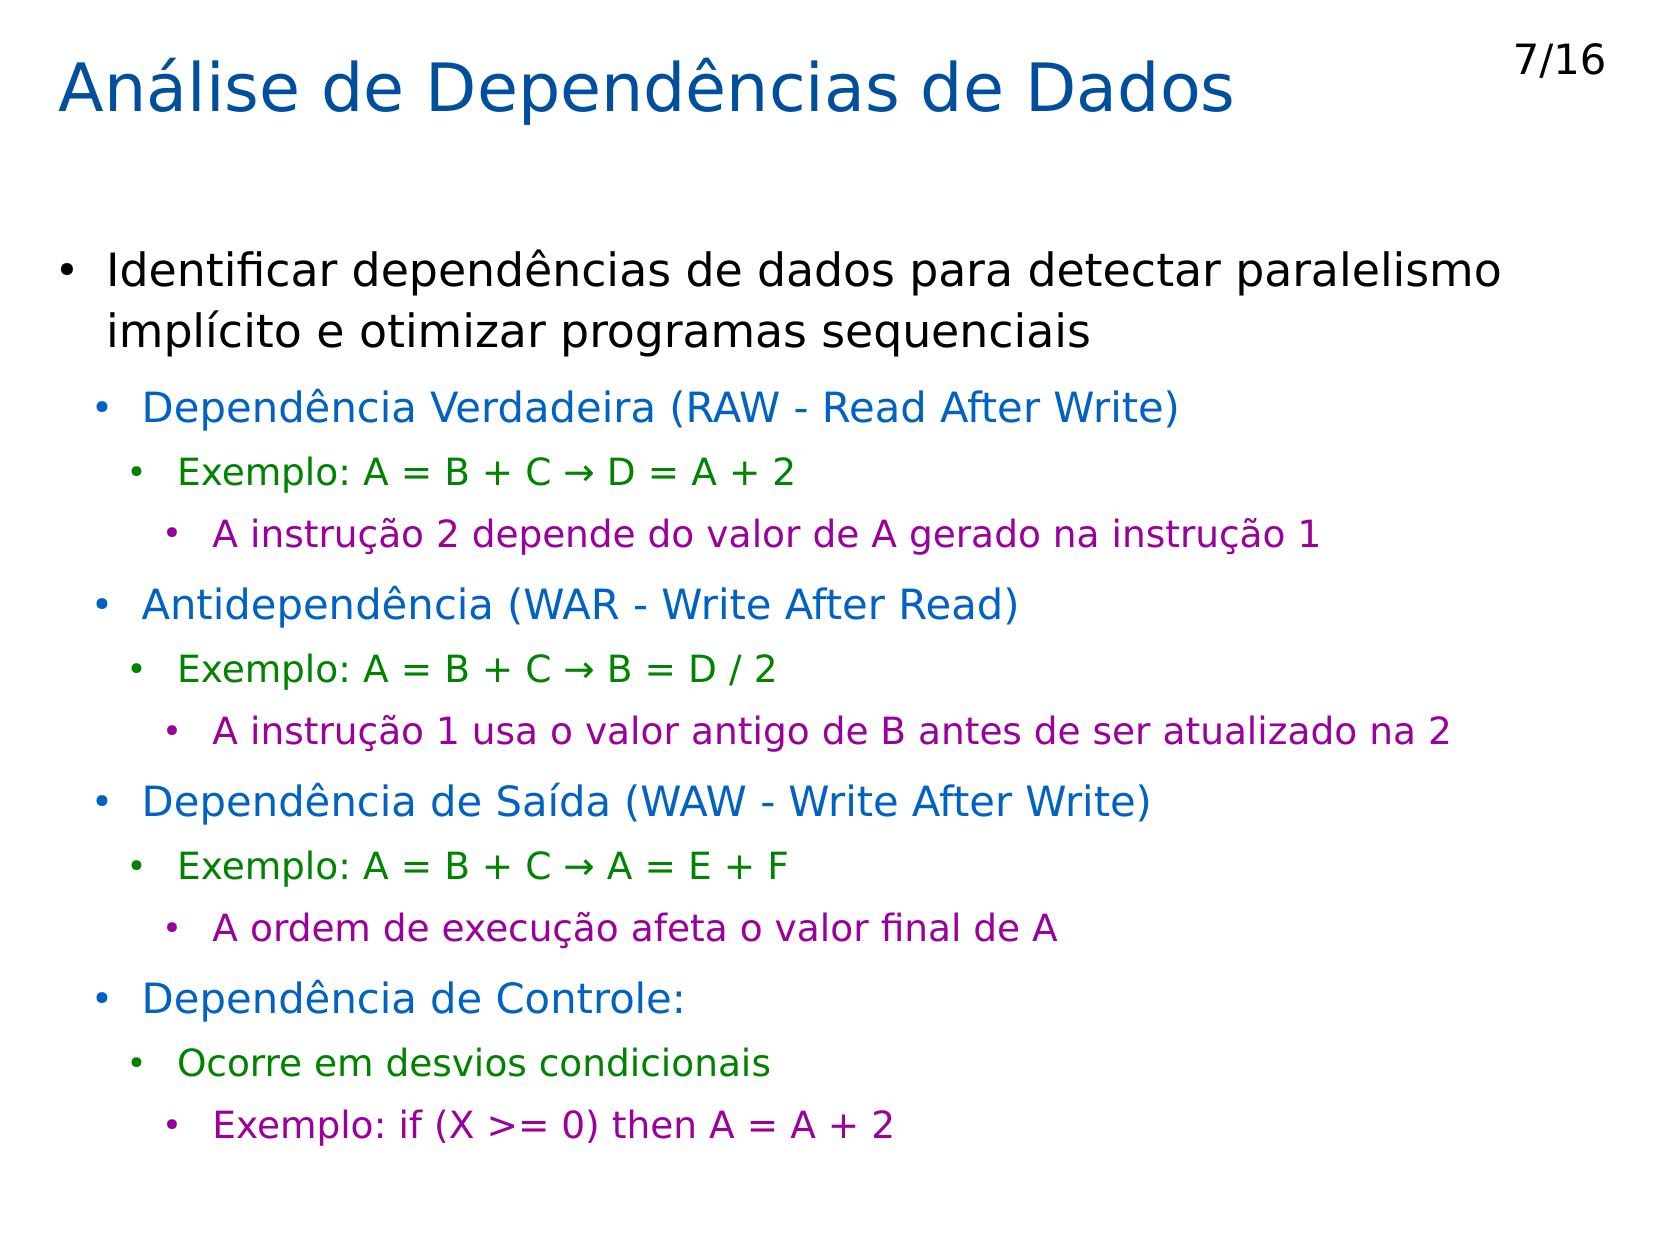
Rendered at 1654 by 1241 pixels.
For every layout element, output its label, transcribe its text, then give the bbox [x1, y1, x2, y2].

list Identificar dependências de dados para detectar paralelismo implícito e otimizar programas sequenciais Dependência Verdadeira (RAW - Read After Write) Exemplo: A = B + C → D = A + 2 A instrução 2 depende do valor de A gerado na instrução 1 Antidependência (WAR - Write After Read) Exemplo: A = B + C → B = D / 2 A instrução 1 usa o valor antigo de B antes de ser atualizado na 2 Dependência de Saída (WAW - Write After Write) Exemplo: A = B + C → A = E + F A ordem de execução afeta o valor final de A Dependência de Controle: Ocorre em desvios condicionais Exemplo: if (X >= 0) then A = A + 2 [59, 236, 1595, 1211]
title Análise de Dependências de Dados [59, 29, 1506, 148]
